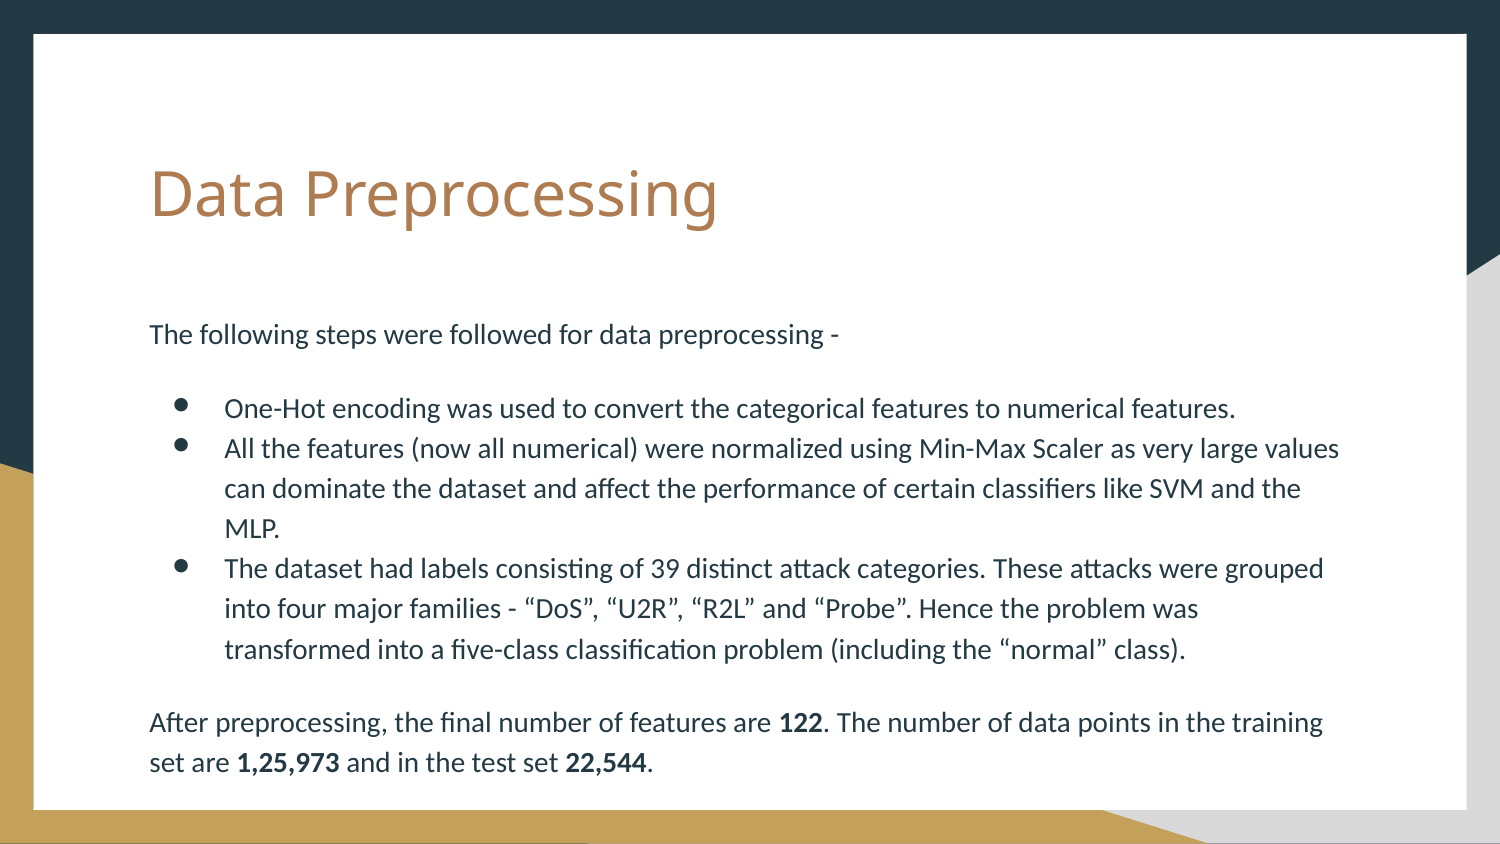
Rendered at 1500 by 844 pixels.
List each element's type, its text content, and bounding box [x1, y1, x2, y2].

list The following steps were followed for data preprocessing - One-Hot encoding was used to convert the categorical features to numerical features. All the features (now all numerical) were normalized using Min-Max Scaler as very large values can dominate the dataset and affect the performance of certain classifiers like SVM and the MLP. The dataset had labels consisting of 39 distinct attack categories. These attacks were grouped into four major families - “DoS”, “U2R”, “R2L” and “Probe”. Hence the problem was transformed into a five-class classification problem (including the “normal” class). After preprocessing, the final number of features are 122. The number of data points in the training set are 1,25,973 and in the test set 22,544. [134, 295, 1366, 697]
title Data Preprocessing [134, 138, 1366, 295]
